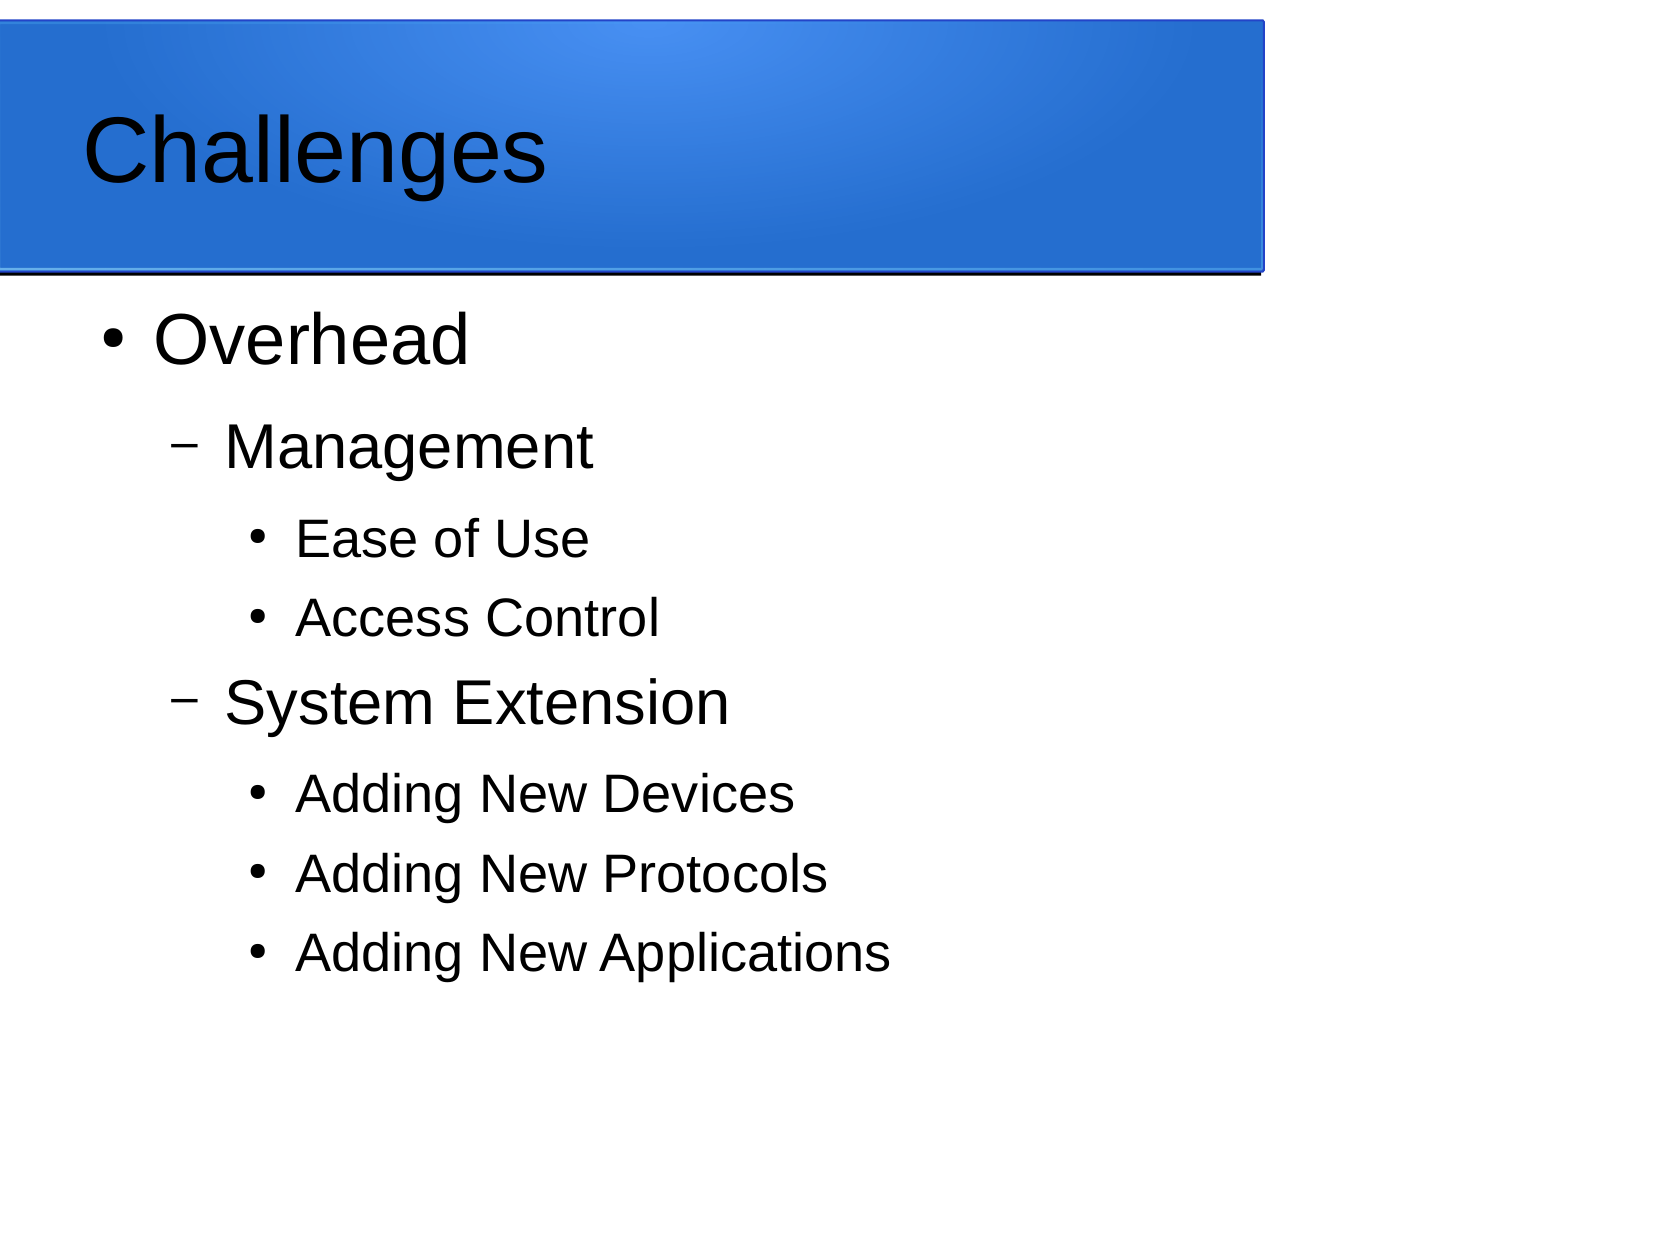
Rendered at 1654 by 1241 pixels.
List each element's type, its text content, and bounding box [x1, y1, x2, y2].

title Challenges [82, 47, 1235, 252]
list Overhead Management Ease of Use Access Control System Extension Adding New Devices Adding New Protocols Adding New Applications [82, 299, 1571, 1019]
